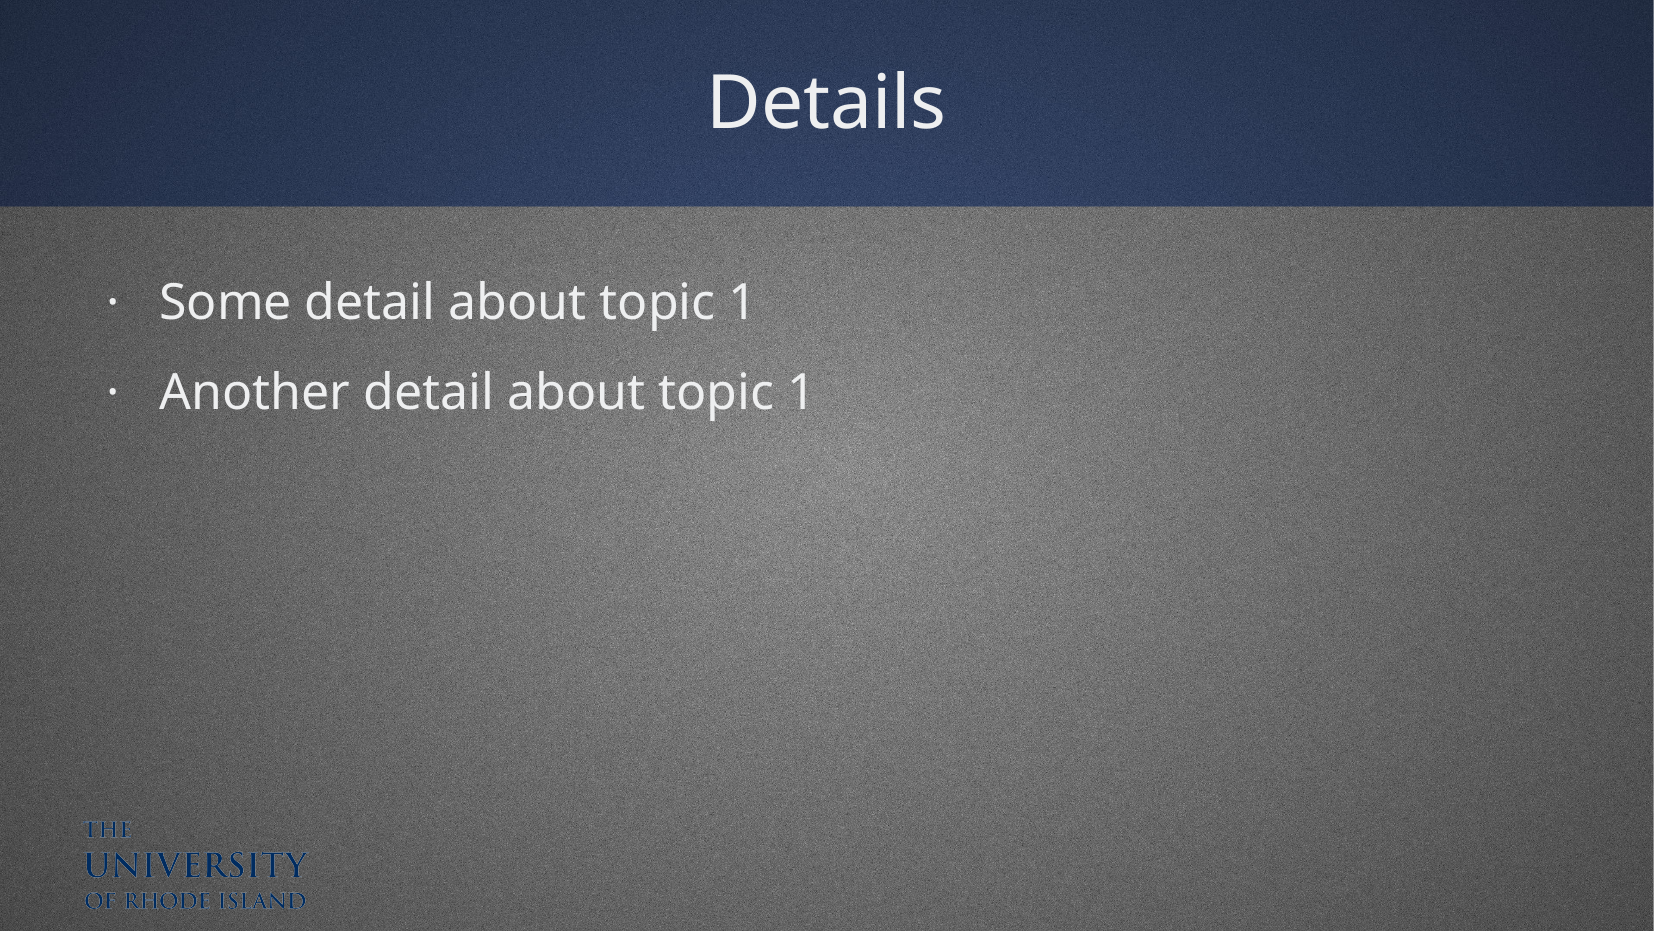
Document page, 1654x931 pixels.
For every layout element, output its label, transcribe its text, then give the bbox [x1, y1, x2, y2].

list Some detail about topic 1 Another detail about topic 1 [88, 265, 1565, 798]
picture [0, 0, 1654, 931]
title Details [88, 22, 1565, 178]
